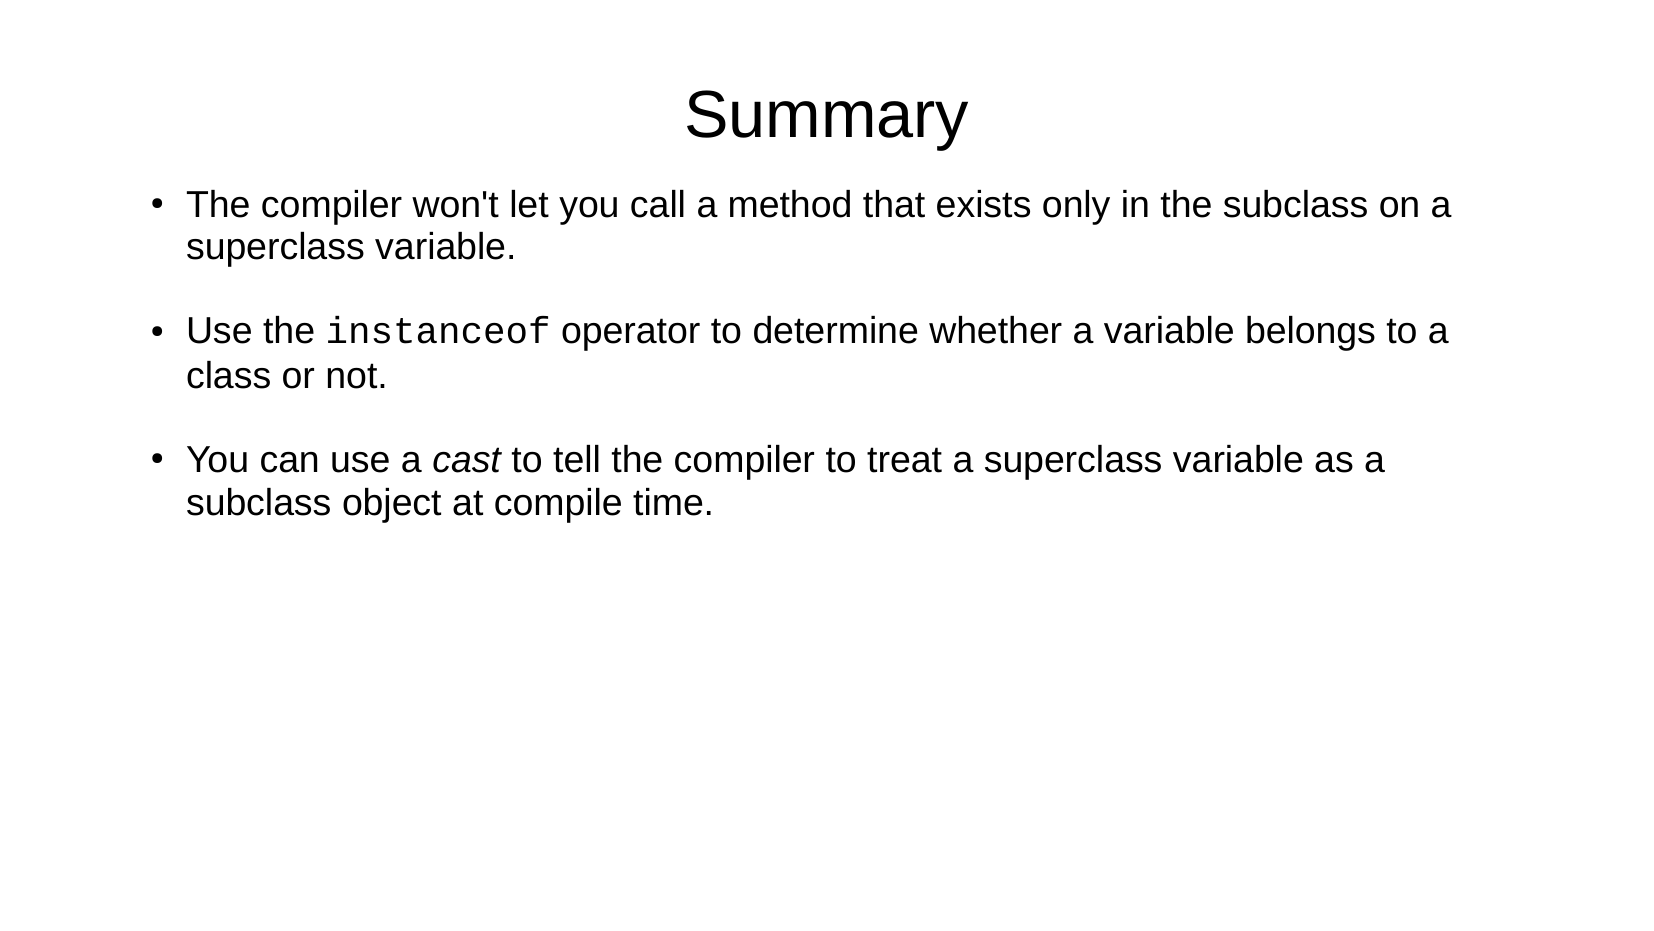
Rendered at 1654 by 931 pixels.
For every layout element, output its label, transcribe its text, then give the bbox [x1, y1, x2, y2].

title Summary [82, 37, 1571, 193]
text_box The compiler won't let you call a method that exists only in the subclass on a superclass variable. Use the instanceof operator to determine whether a variable belongs to a class or not. You can use a cast to tell the compiler to treat a superclass variable as a subclass object at compile time. [135, 176, 1518, 615]
